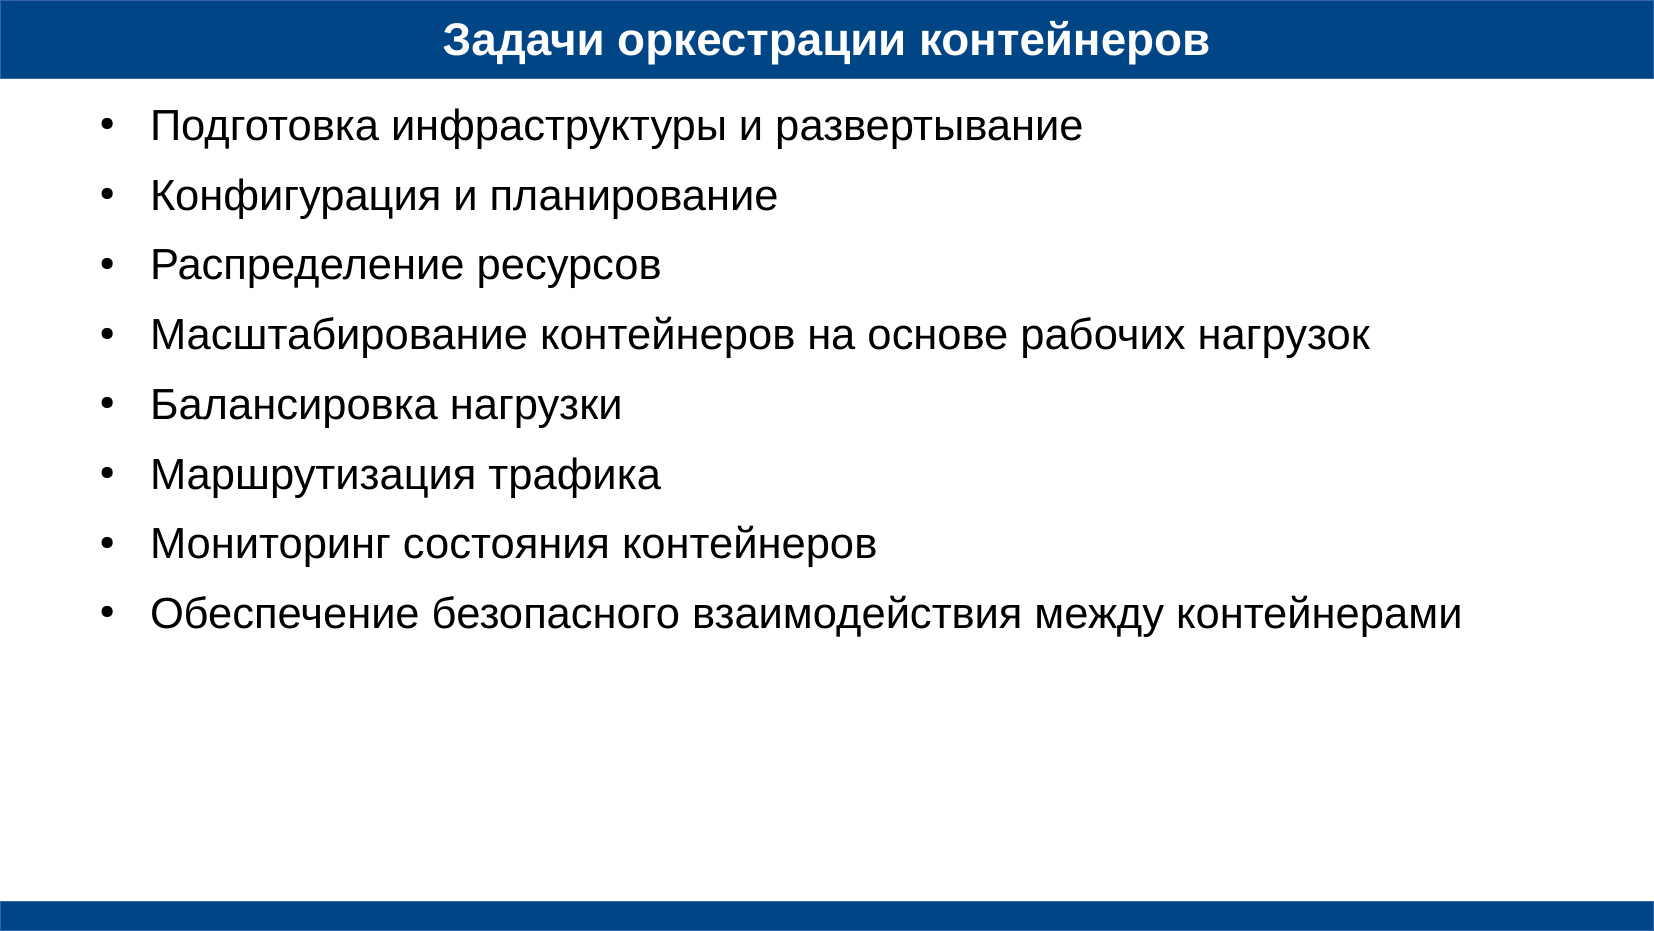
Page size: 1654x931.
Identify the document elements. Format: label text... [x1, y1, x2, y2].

title Задачи оркестрации контейнеров [0, 0, 1654, 79]
list Подготовка инфраструктуры и развертывание Конфигурация и планирование Распределение ресурсов Масштабирование контейнеров на основе рабочих нагрузок Балансировка нагрузки Маршрутизация трафика Мониторинг состояния контейнеров Обеспечение безопасного взаимодействия между контейнерами [82, 101, 1571, 641]
